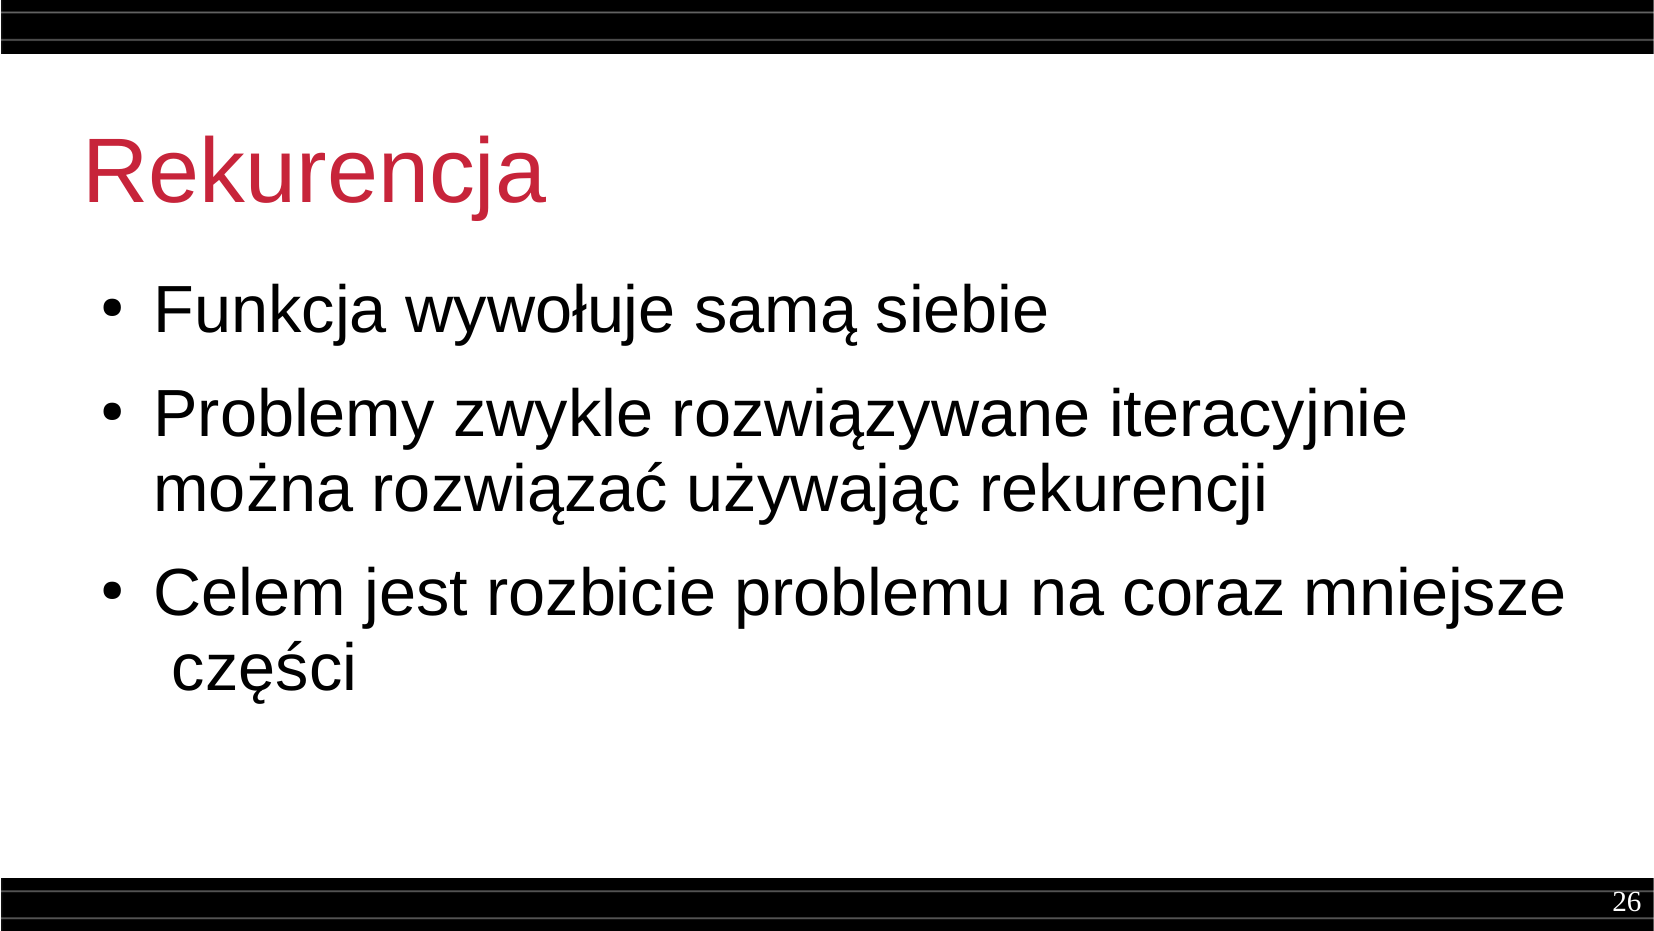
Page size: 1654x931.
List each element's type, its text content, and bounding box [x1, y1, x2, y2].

picture [1, 878, 1654, 931]
list Funkcja wywołuje samą siebie Problemy zwykle rozwiązywane iteracyjnie można rozwiązać używając rekurencji Celem jest rozbicie problemu na coraz mniejsze części [82, 271, 1571, 857]
title Rekurencja [82, 92, 1571, 249]
picture [1, 0, 1654, 54]
